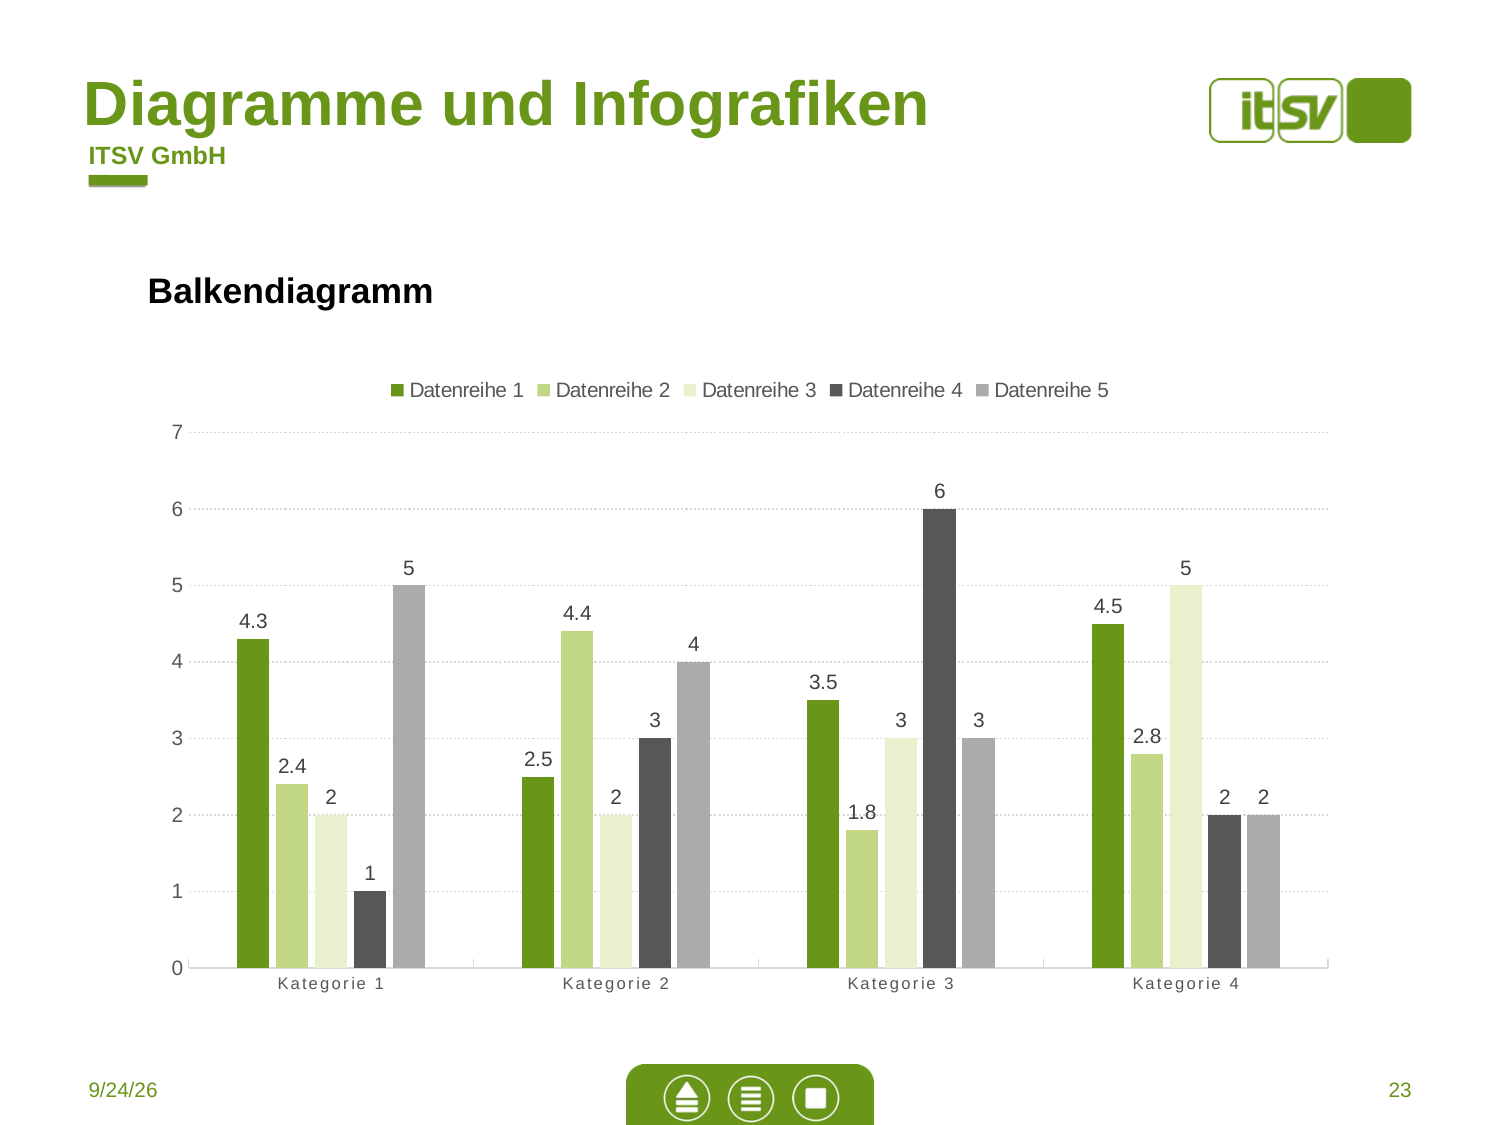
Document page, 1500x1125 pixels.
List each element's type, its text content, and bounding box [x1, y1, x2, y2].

subtitle Balkendiagramm [147, 268, 1353, 312]
picture [1209, 78, 1412, 143]
slide_number 2/24/20 [88, 1076, 425, 1115]
slide_number <number> [1074, 1076, 1412, 1115]
chart [147, 361, 1353, 1006]
picture [626, 1064, 874, 1125]
title Diagramme und Infografiken [83, 62, 1191, 139]
